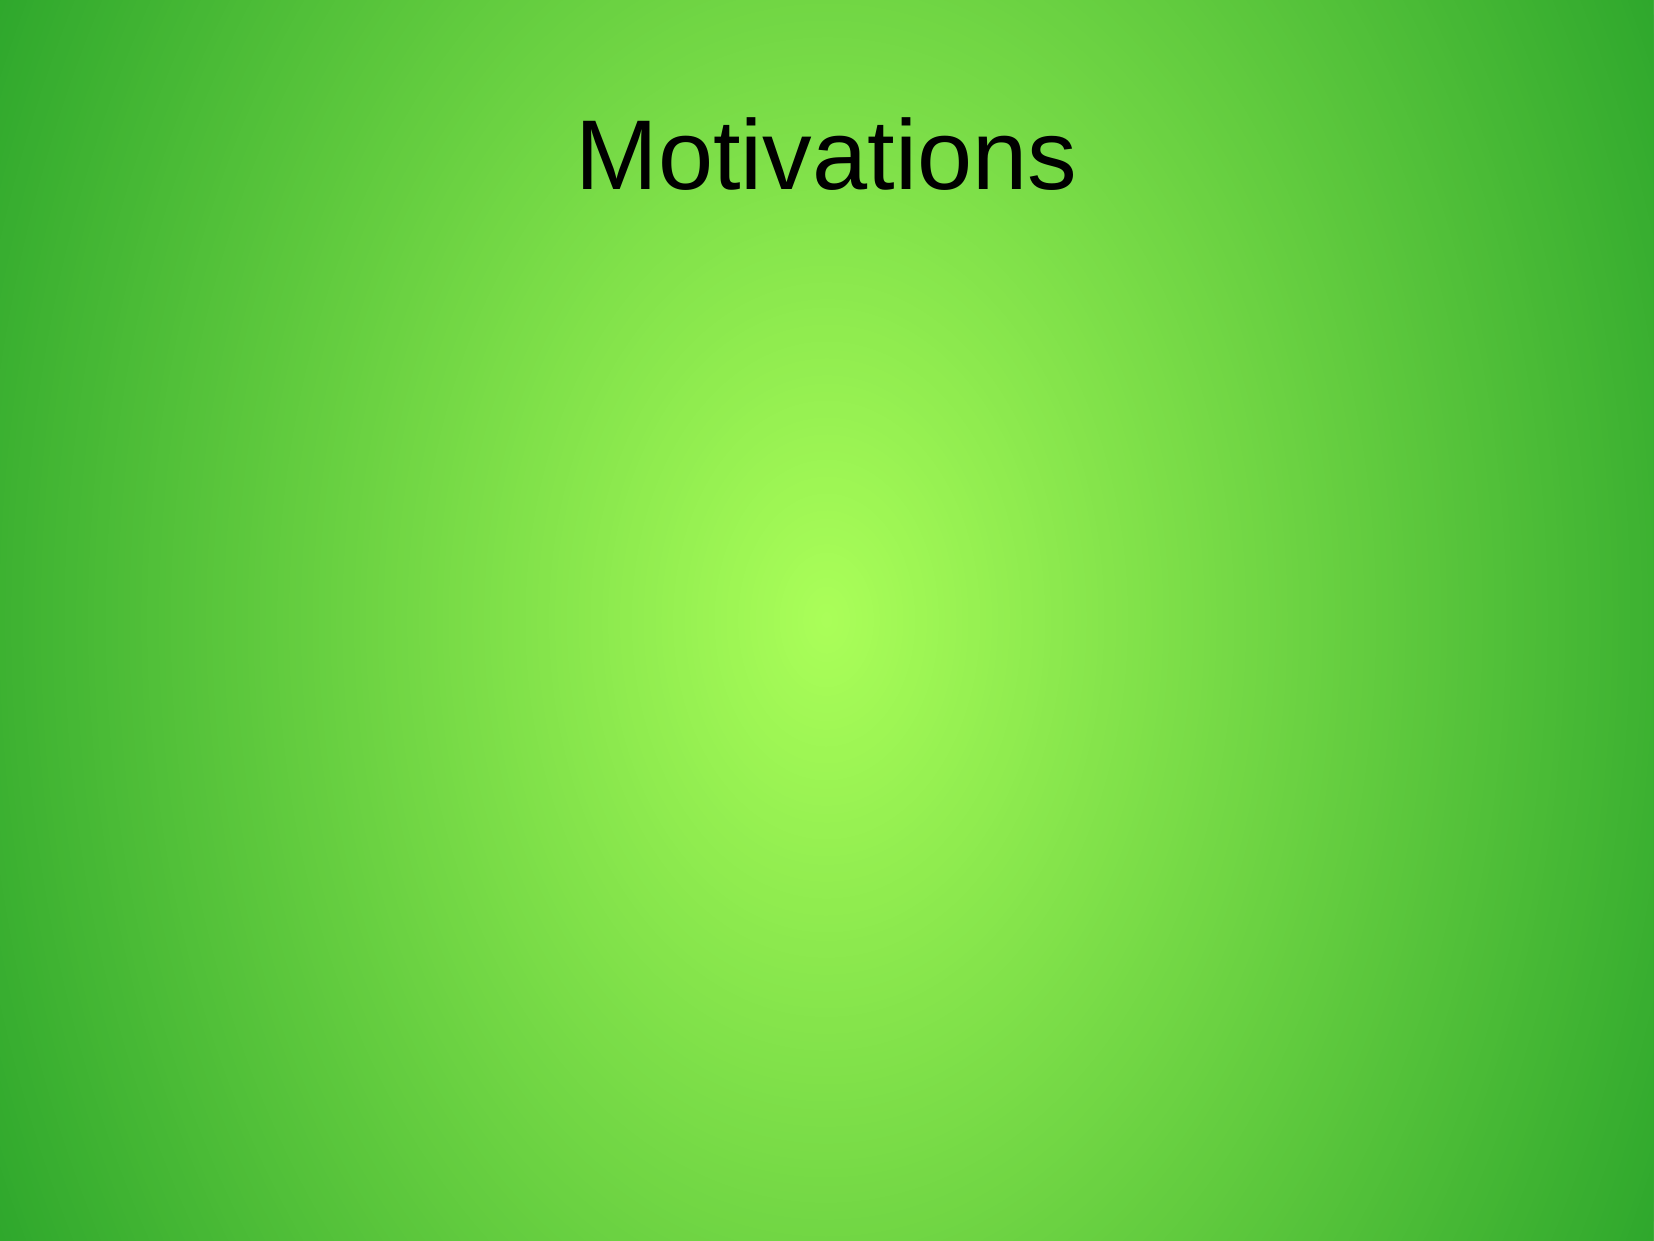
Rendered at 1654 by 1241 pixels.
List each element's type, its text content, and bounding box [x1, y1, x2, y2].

title Motivations [82, 47, 1571, 252]
